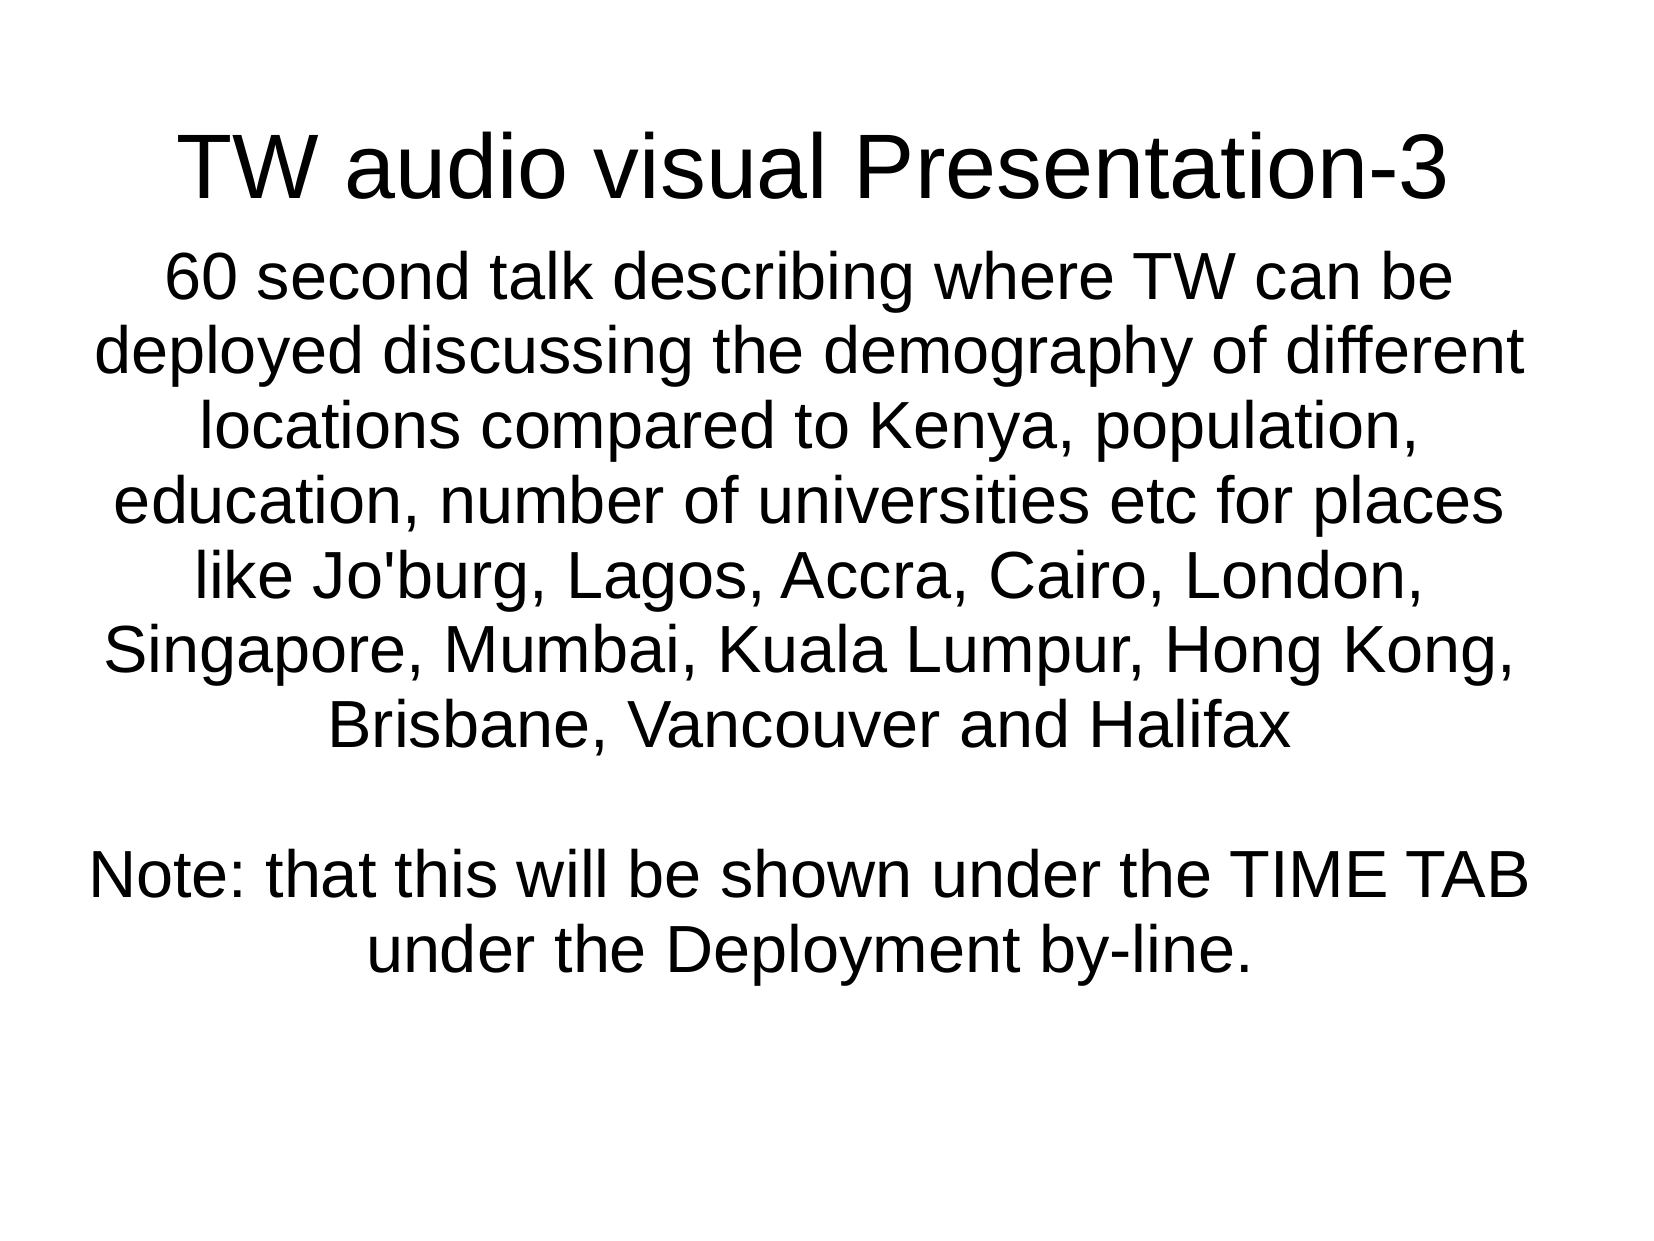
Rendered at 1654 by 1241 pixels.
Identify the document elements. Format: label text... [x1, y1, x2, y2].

subtitle 60 second talk describing where TW can be deployed discussing the demography of different locations compared to Kenya, population, education, number of universities etc for places like Jo'burg, Lagos, Accra, Cairo, London, Singapore, Mumbai, Kuala Lumpur, Hong Kong, Brisbane, Vancouver and Halifax Note: that this will be shown under the TIME TAB under the Deployment by-line. [82, 238, 1538, 1062]
title TW audio visual Presentation-3 [82, 62, 1571, 271]
